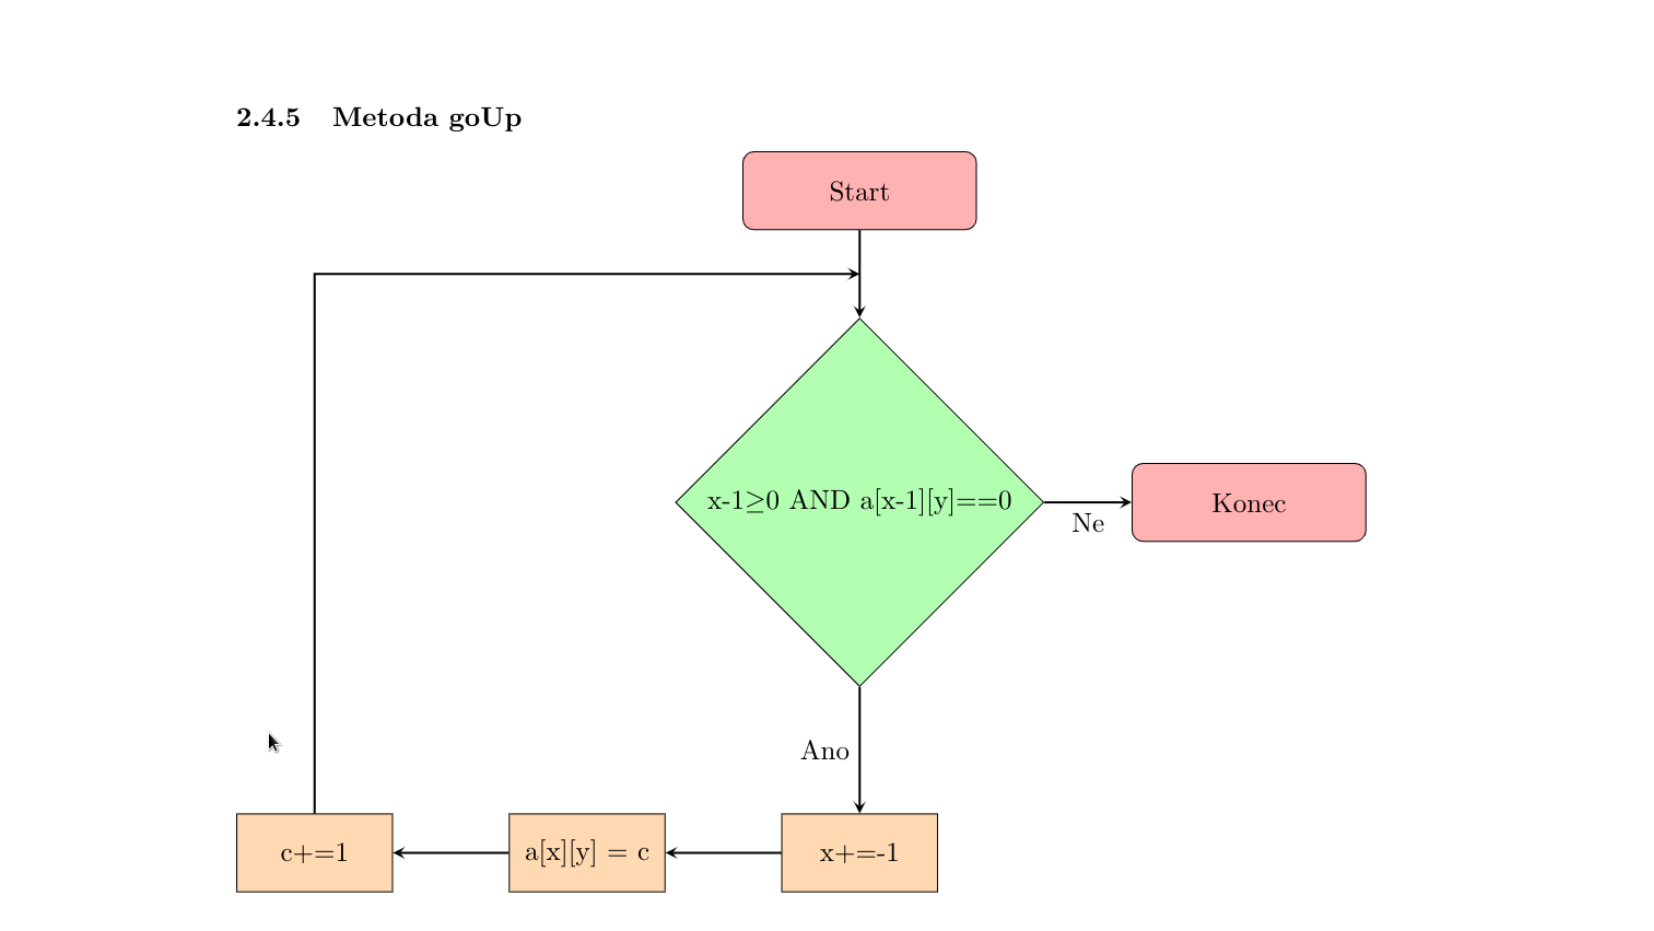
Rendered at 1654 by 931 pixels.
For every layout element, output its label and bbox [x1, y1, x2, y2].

picture [187, 20, 1393, 930]
